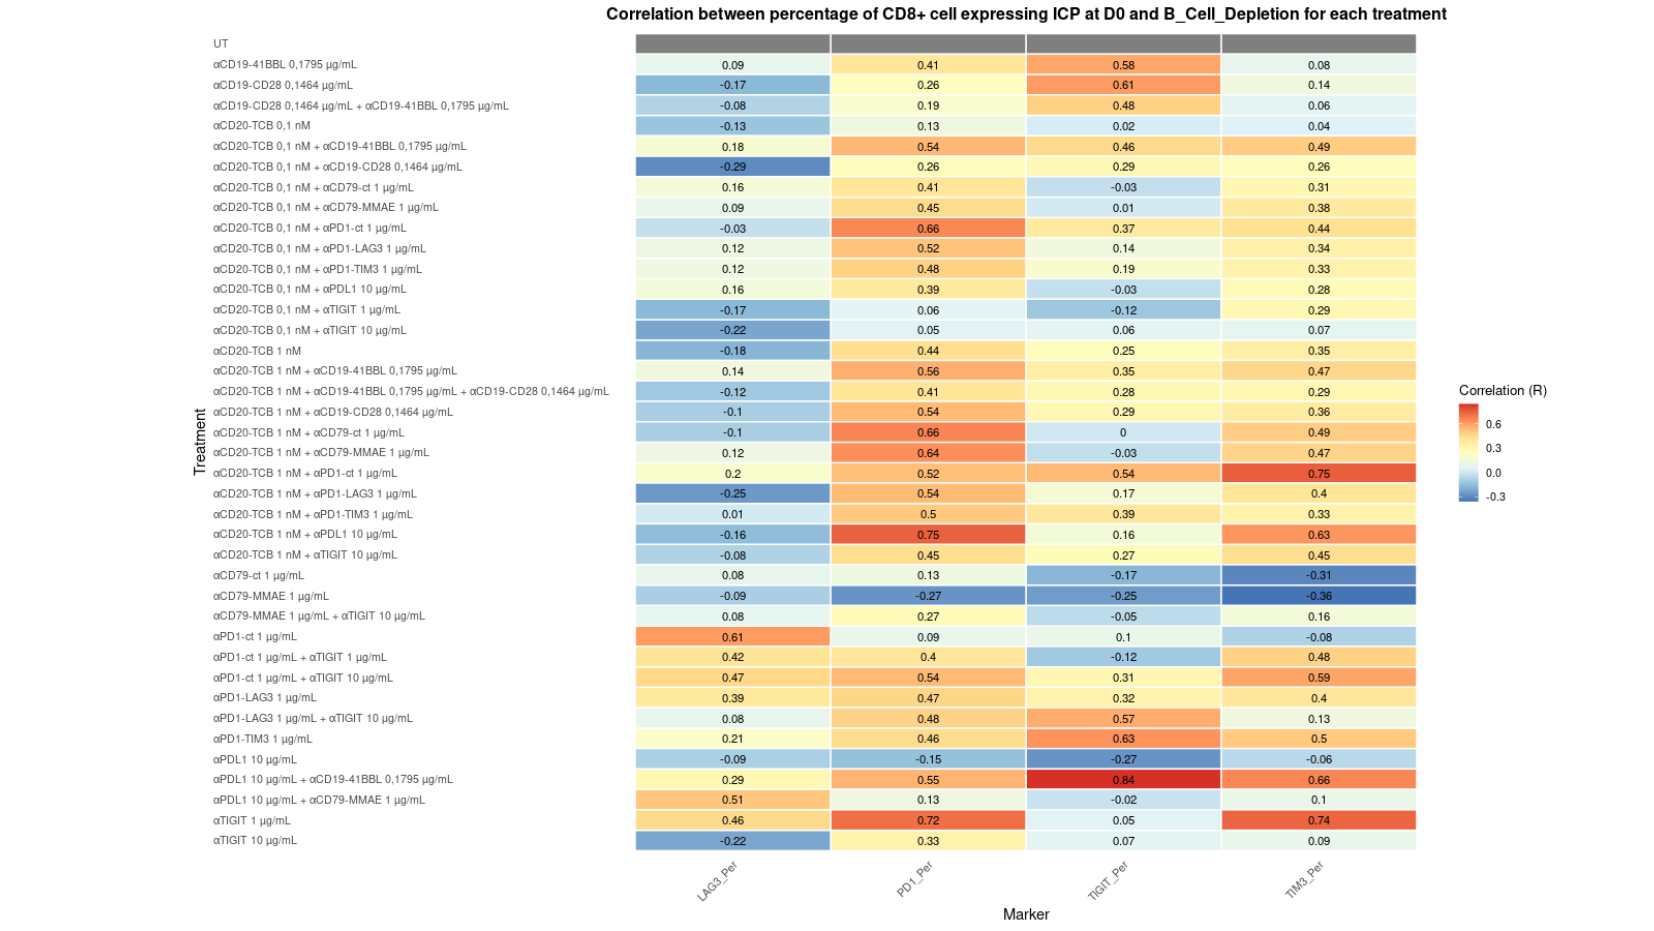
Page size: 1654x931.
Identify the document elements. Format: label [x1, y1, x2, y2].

picture [171, 0, 1577, 931]
